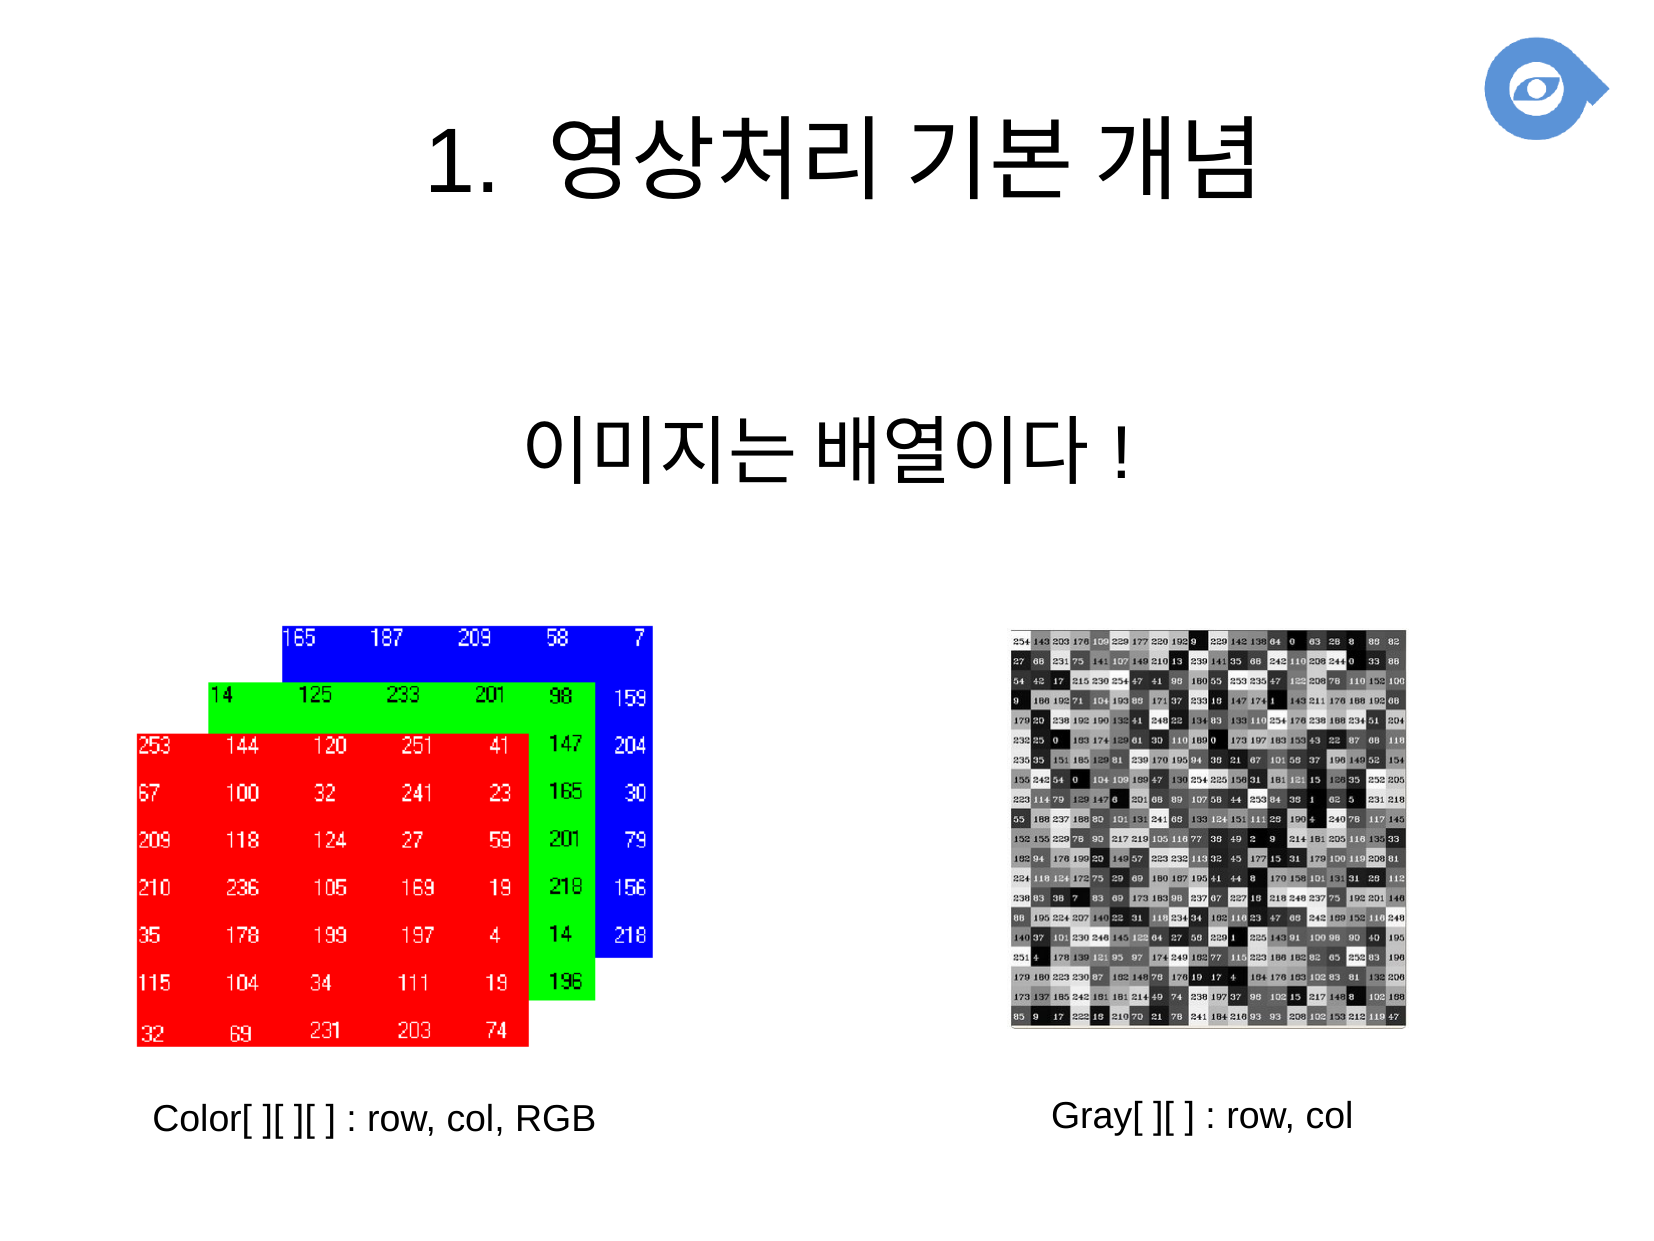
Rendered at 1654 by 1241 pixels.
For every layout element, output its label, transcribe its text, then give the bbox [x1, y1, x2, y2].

picture [1450, 10, 1636, 166]
text_box Color[ ][ ][ ] : row, col, RGB [137, 1090, 665, 1159]
picture [1007, 628, 1409, 1029]
title 1. 영상처리 기본 개념 [82, 49, 1571, 257]
text_box Gray[ ][ ] : row, col [1036, 1087, 1564, 1158]
picture [92, 581, 693, 1067]
text_box 이미지는 배열이다! [392, 384, 1261, 548]
